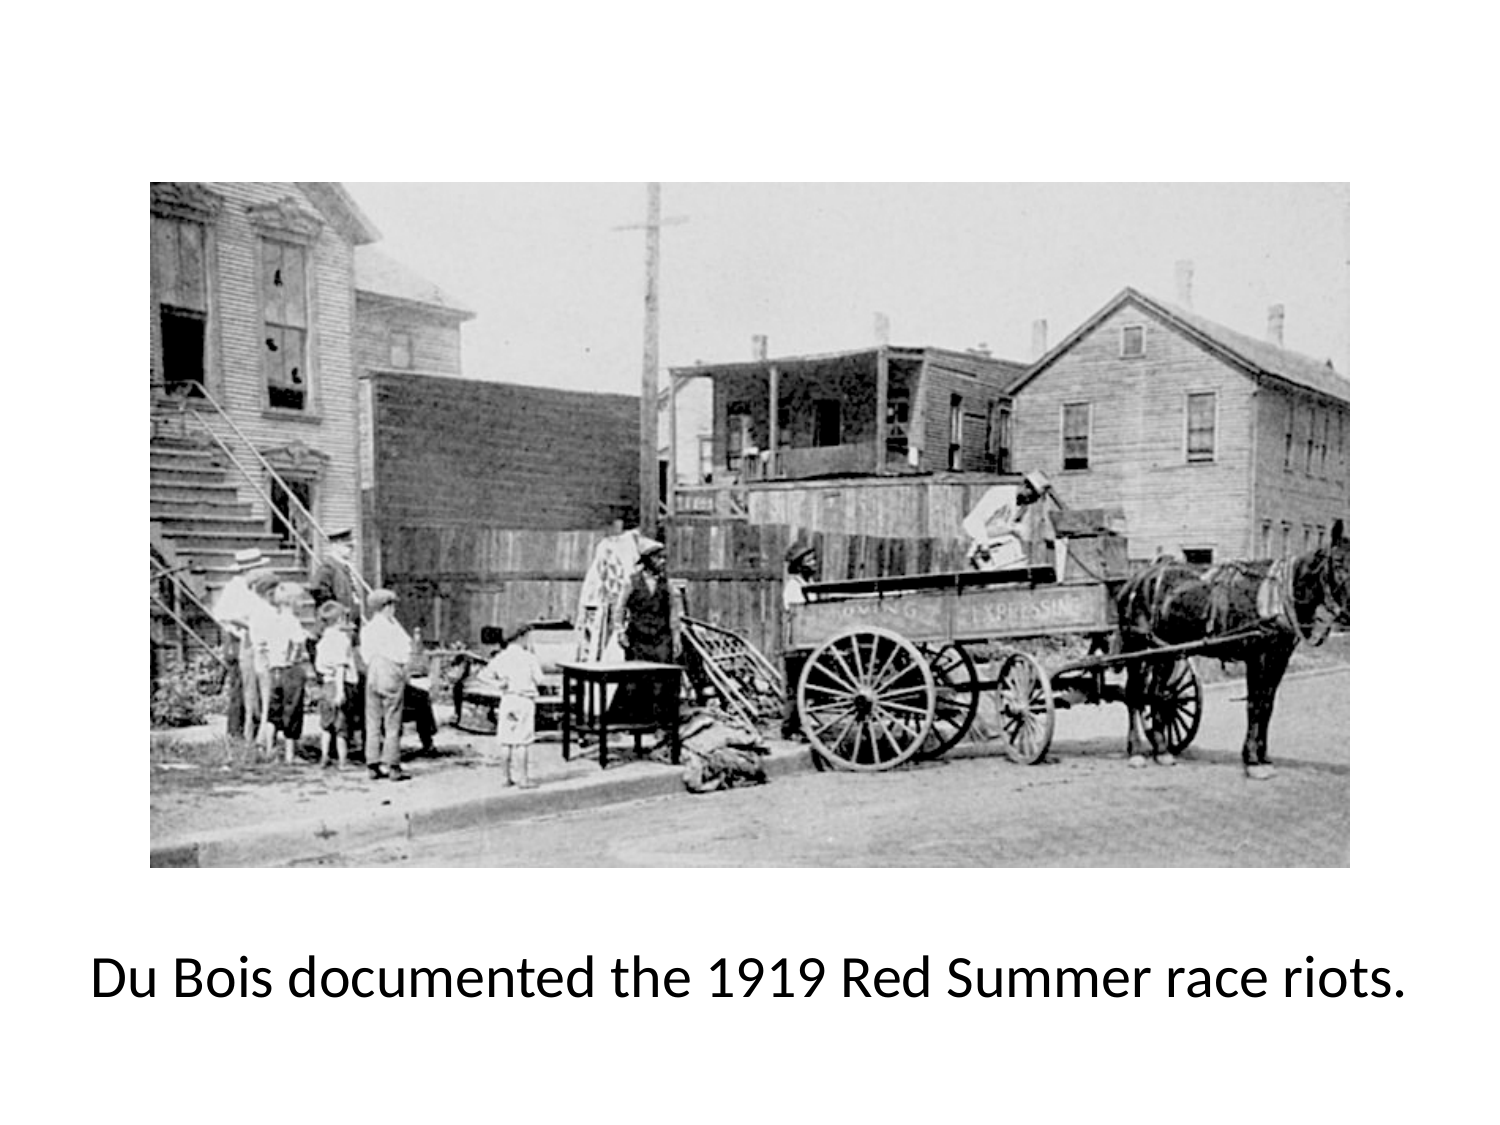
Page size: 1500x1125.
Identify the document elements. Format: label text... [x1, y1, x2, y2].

picture [150, 182, 1350, 868]
text_box Du Bois documented the 1919 Red Summer race riots. [76, 930, 1424, 1017]
